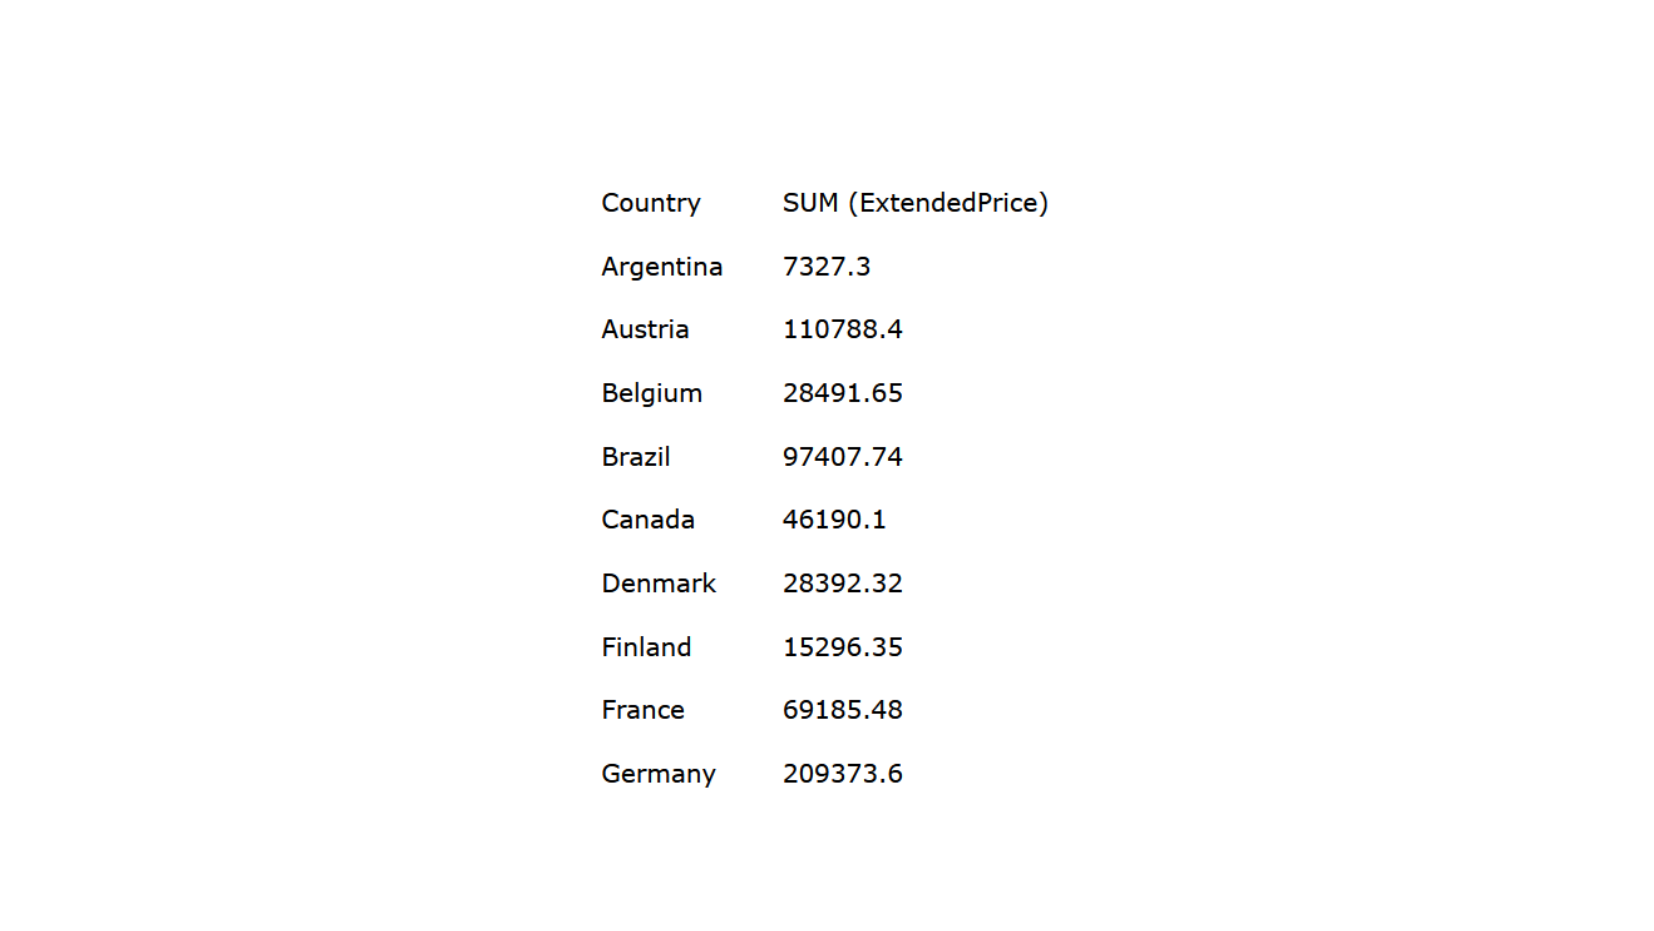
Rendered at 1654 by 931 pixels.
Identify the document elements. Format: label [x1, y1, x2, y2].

subtitle [82, 60, 1571, 871]
picture [596, 183, 1060, 799]
